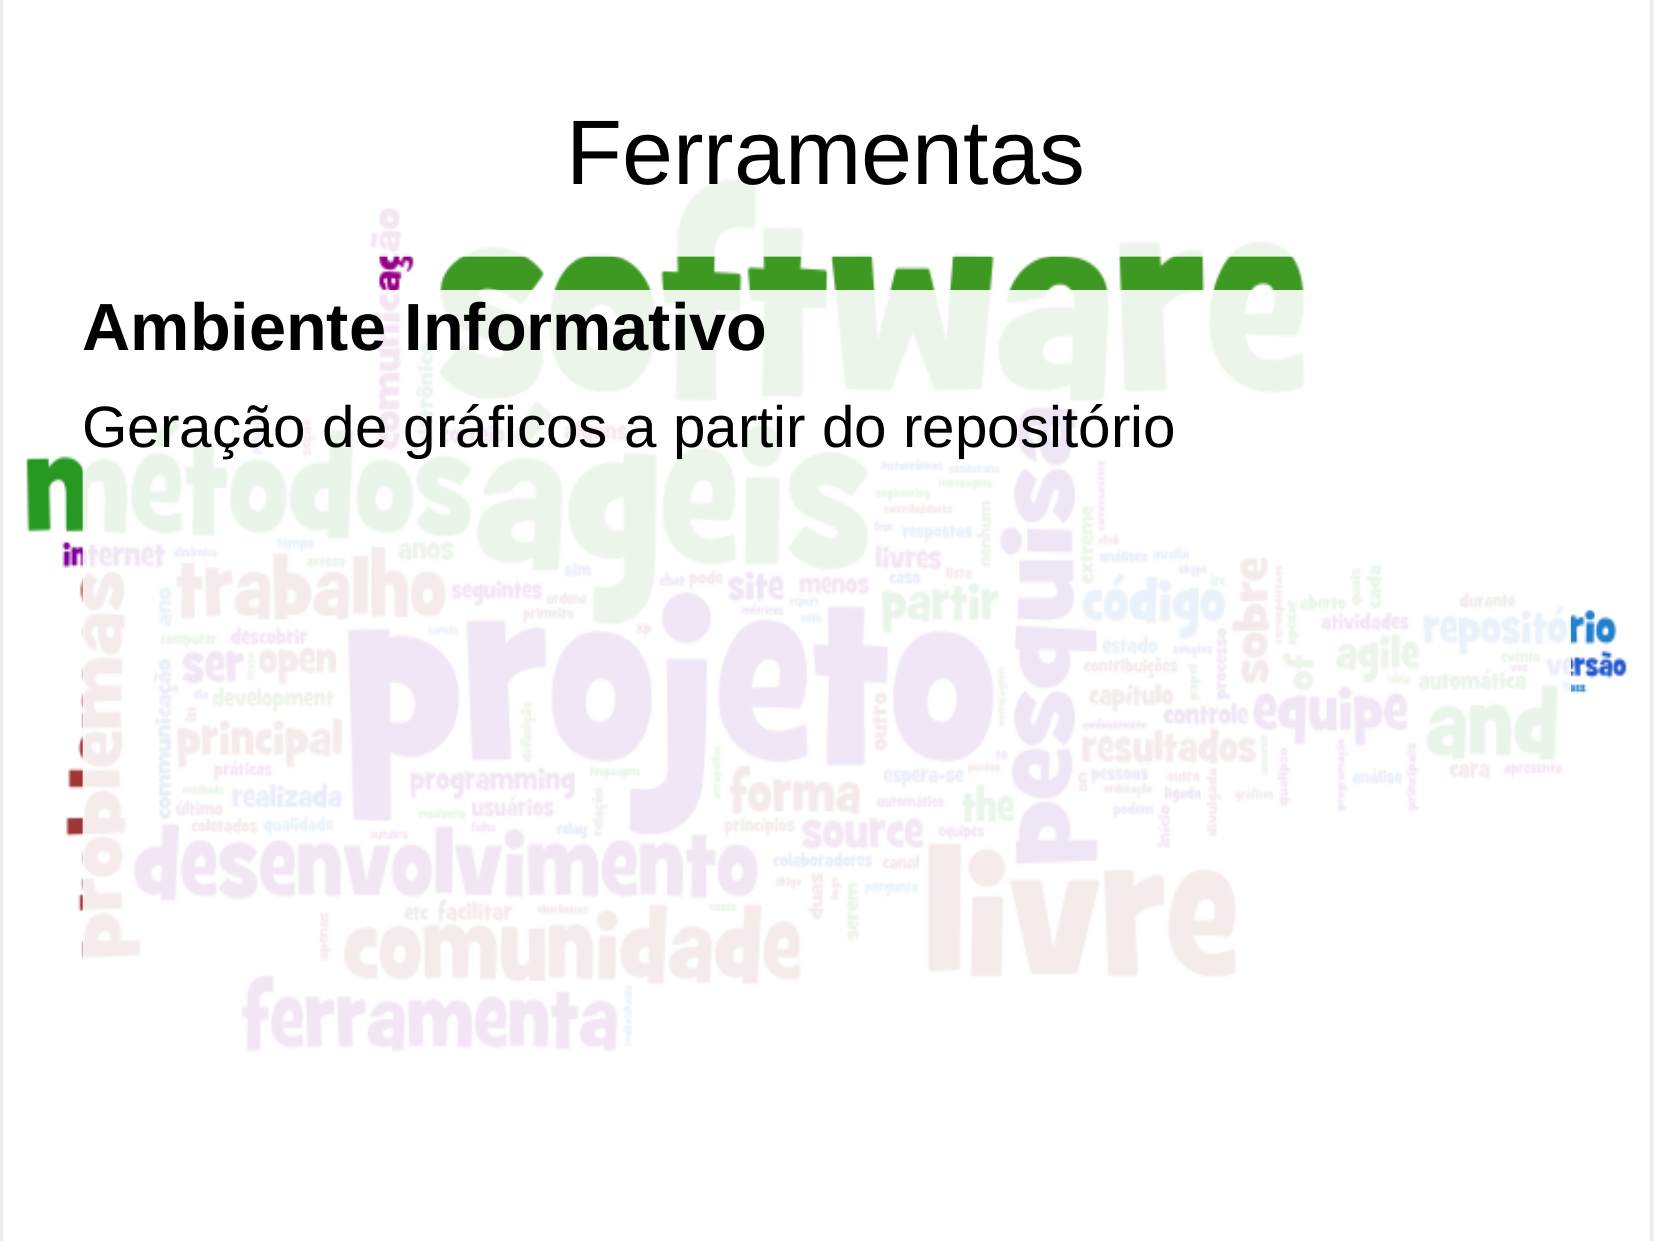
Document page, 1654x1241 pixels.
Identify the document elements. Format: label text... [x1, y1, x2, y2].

list Ambiente Informativo Geração de gráficos a partir do repositório [82, 290, 1571, 1094]
title Ferramentas [82, 49, 1571, 257]
picture [0, 0, 1654, 1241]
